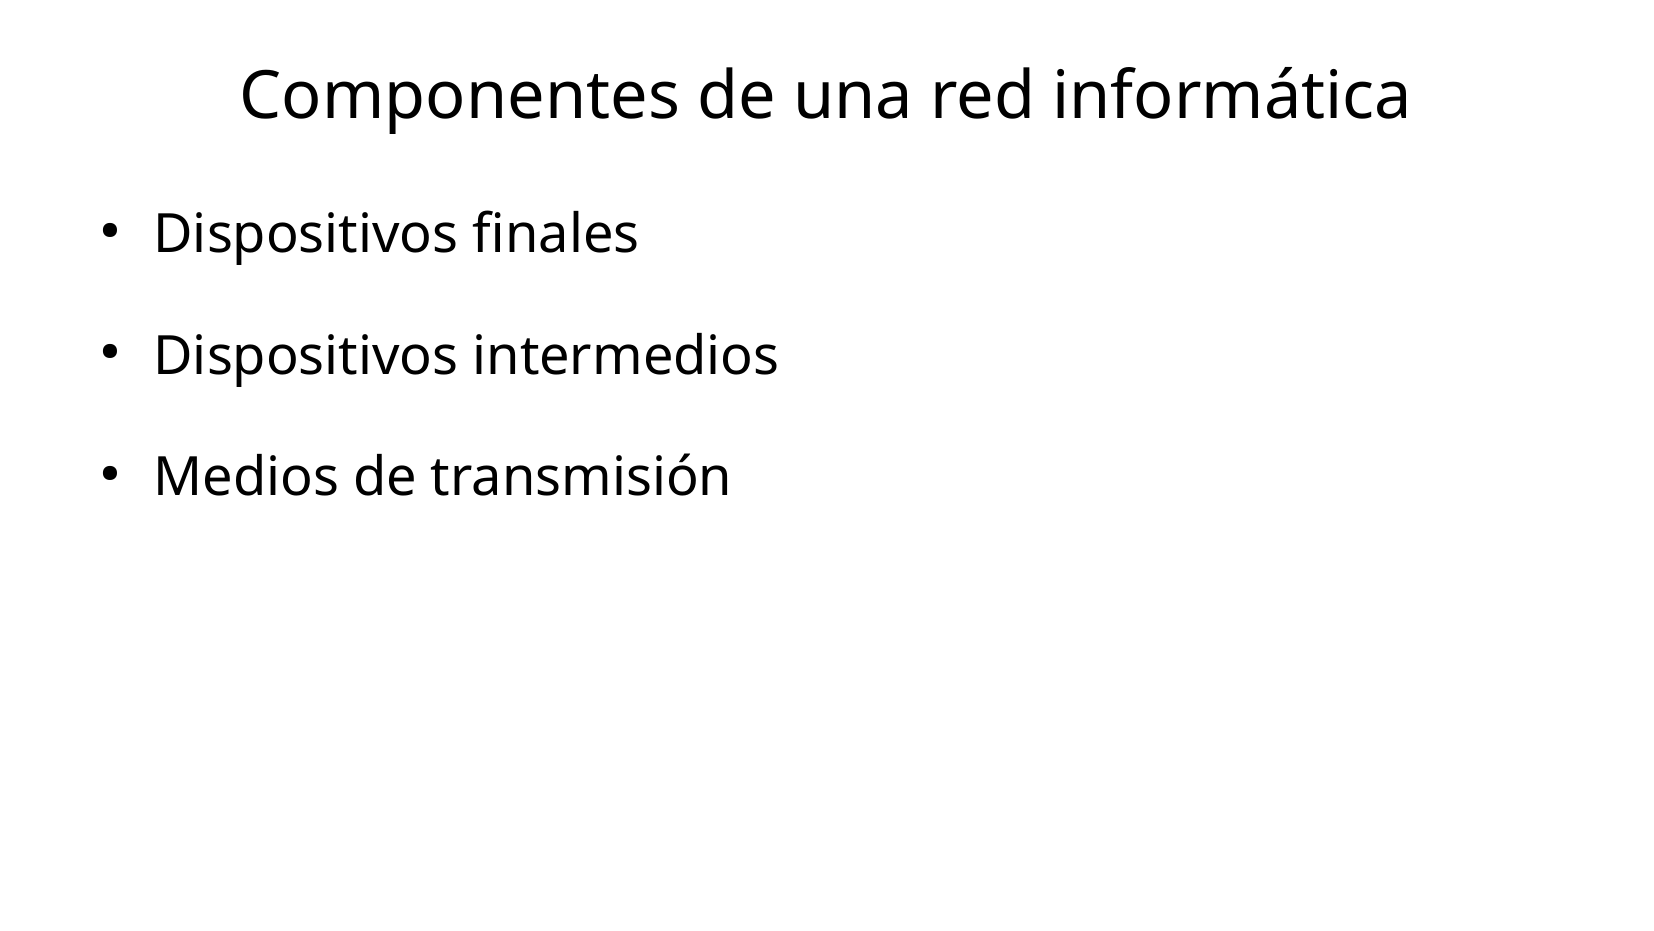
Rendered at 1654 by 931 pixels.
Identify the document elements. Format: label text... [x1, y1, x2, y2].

title Componentes de una red informática [82, 37, 1571, 148]
list Dispositivos finales Dispositivos intermedios Medios de transmisión [82, 194, 1565, 875]
